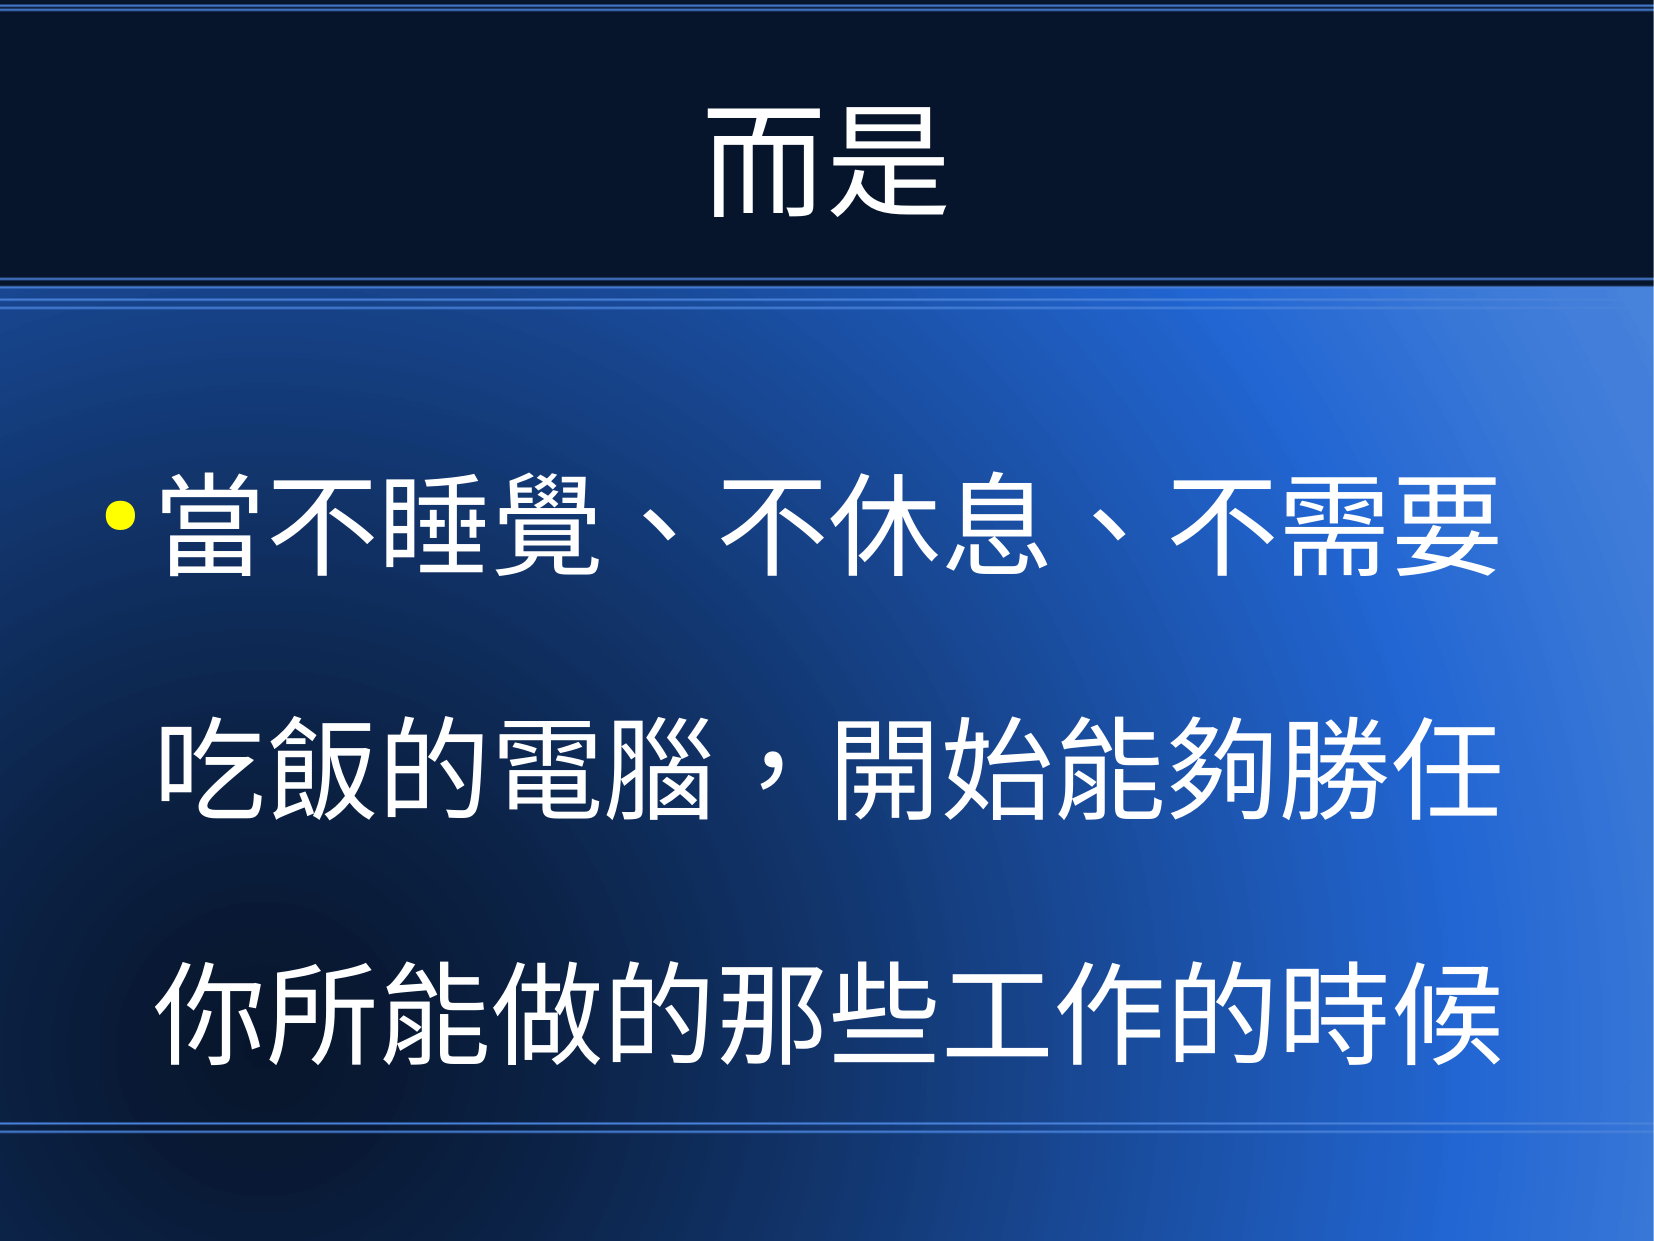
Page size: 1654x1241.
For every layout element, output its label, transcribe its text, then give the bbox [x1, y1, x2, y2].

title 而是 [82, 49, 1571, 257]
picture [0, 0, 1654, 1241]
list 當不睡覺、不休息、不需要吃飯的電腦，開始能夠勝任你所能做的那些工作的時候 [82, 355, 1571, 1241]
